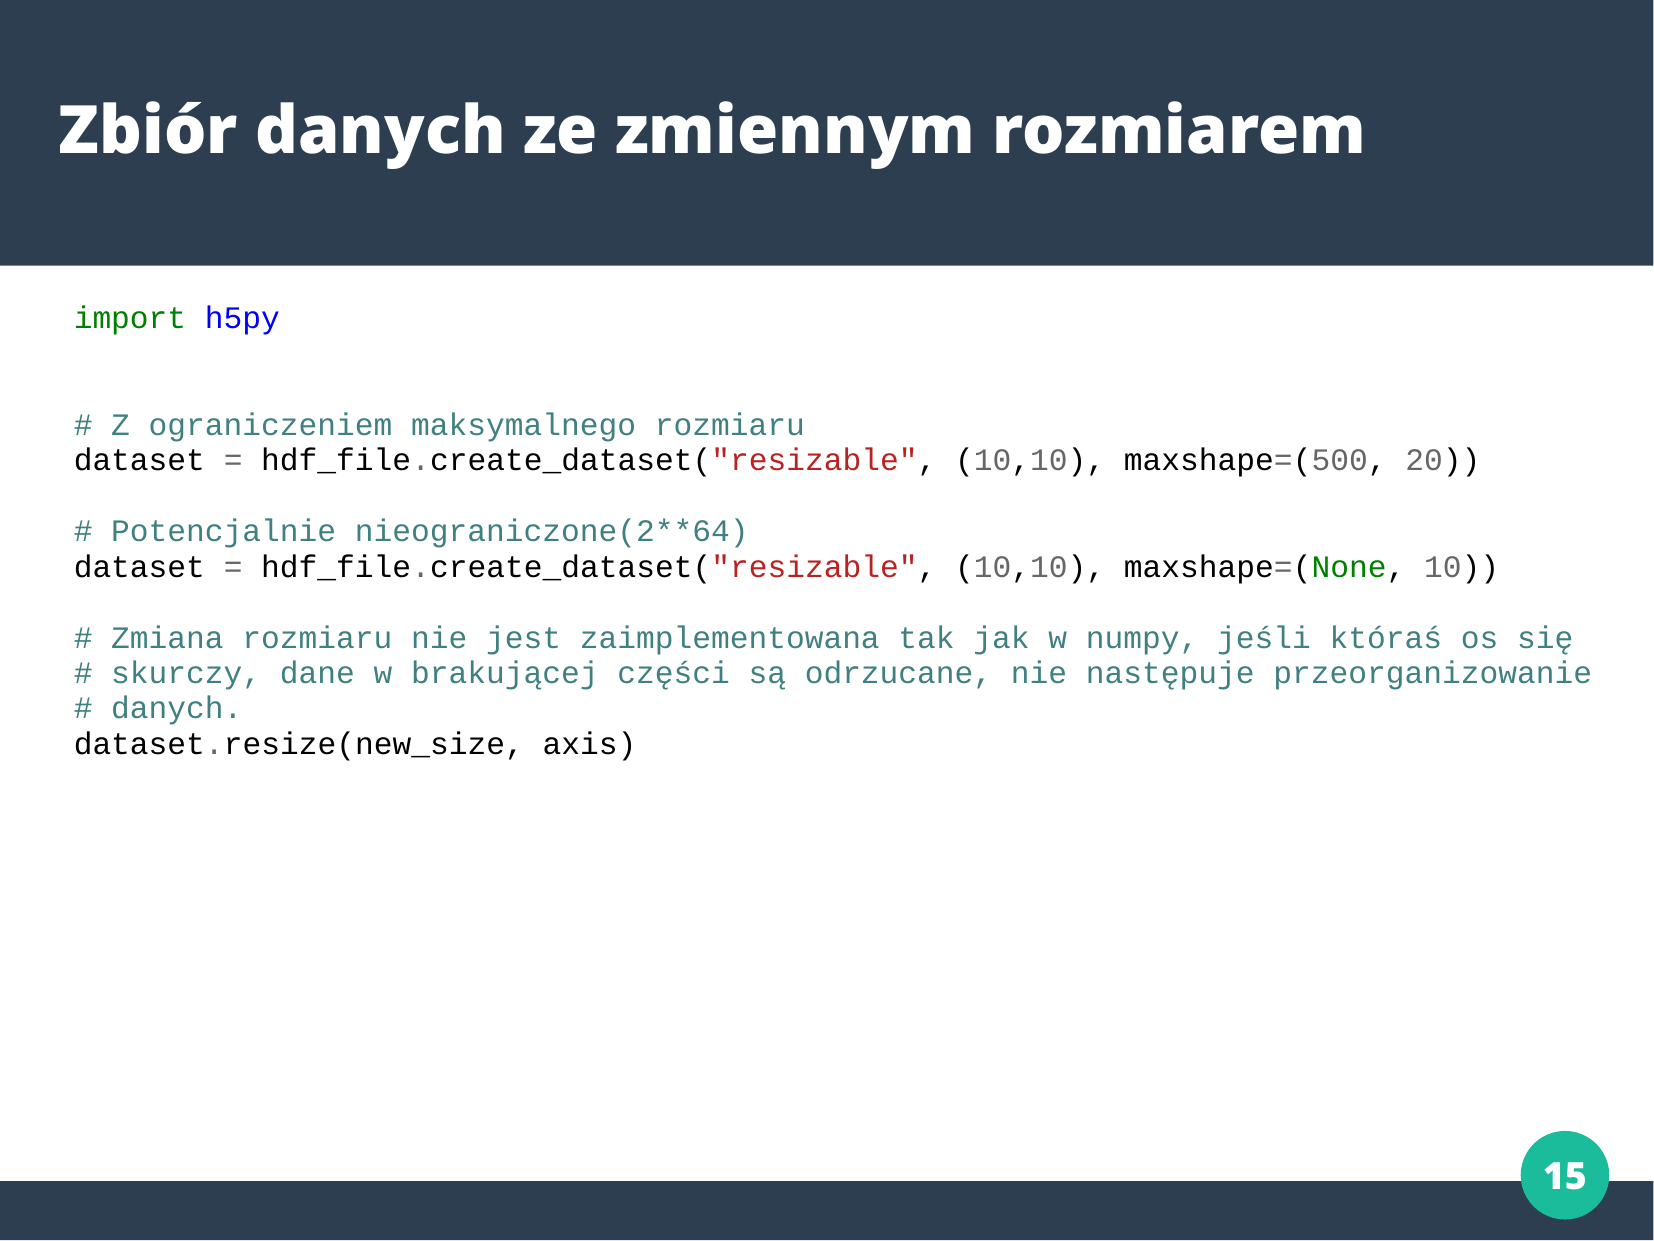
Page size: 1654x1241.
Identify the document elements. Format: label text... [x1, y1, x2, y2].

title Zbiór danych ze zmiennym rozmiarem [59, 49, 1595, 207]
text_box import h5py # Z ograniczeniem maksymalnego rozmiaru dataset = hdf_file.create_dataset("resizable", (10,10), maxshape=(500, 20)) # Potencjalnie nieograniczone(2**64) dataset = hdf_file.create_dataset("resizable", (10,10), maxshape=(None, 10)) # Zmiana rozmiaru nie jest zaimplementowana tak jak w numpy, jeśli któraś os się # skurczy, dane w brakującej części są odrzucane, nie następuje przeorganizowanie # danych. dataset.resize(new_size, axis) [59, 295, 1619, 1099]
